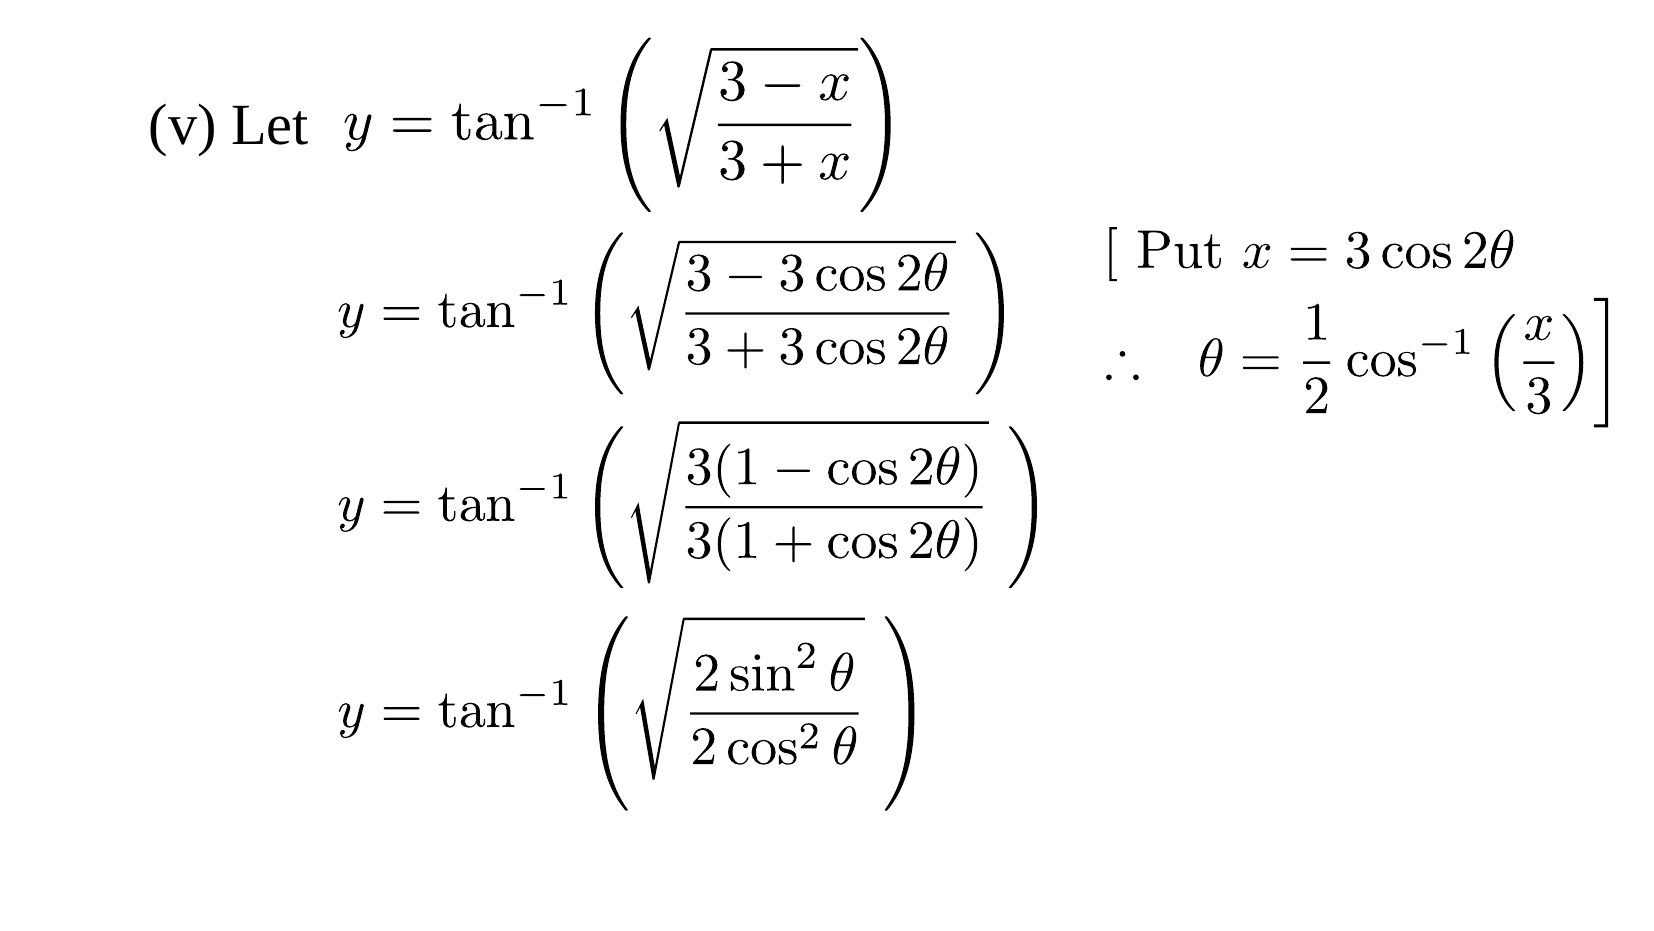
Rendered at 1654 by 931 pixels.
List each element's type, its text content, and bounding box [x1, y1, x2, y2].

text_box [338, 616, 915, 811]
title (v) Let [47, 37, 1607, 886]
text_box [1105, 227, 1514, 282]
text_box [344, 37, 891, 213]
text_box [1106, 297, 1609, 428]
text_box [338, 232, 1004, 395]
text_box [338, 421, 1038, 589]
